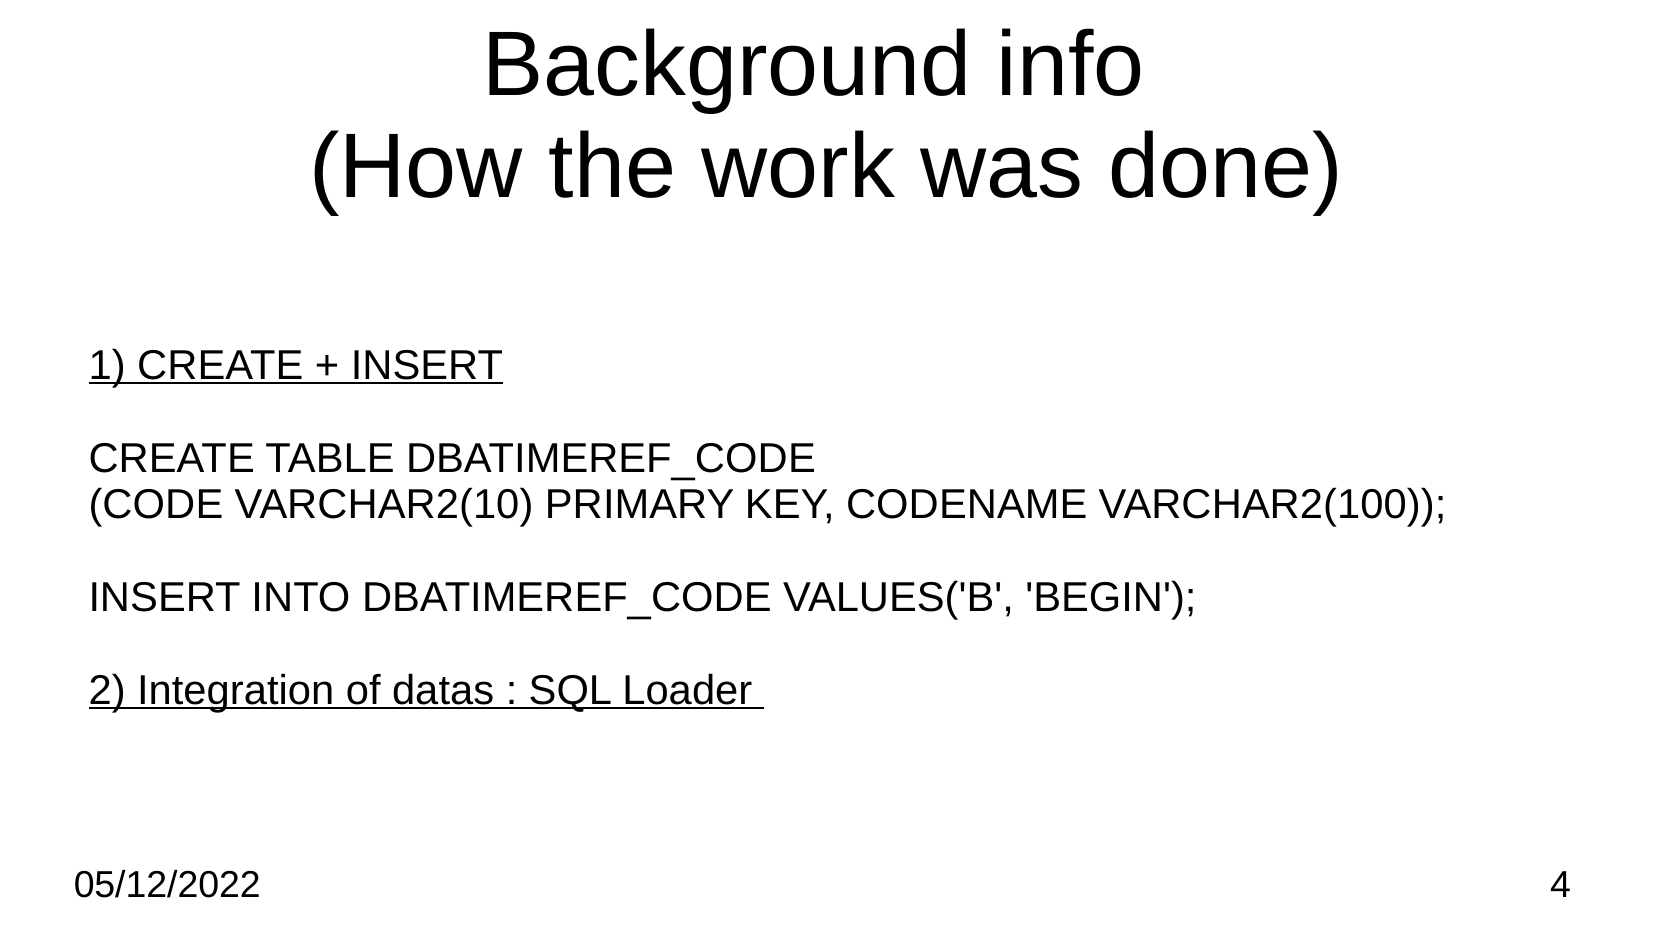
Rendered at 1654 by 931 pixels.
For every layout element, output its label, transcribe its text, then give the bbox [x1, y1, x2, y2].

title Background info (How the work was done) [0, 12, 1654, 218]
text_box 4 [1535, 856, 1625, 916]
subtitle 1) CREATE + INSERT CREATE TABLE DBATIMEREF_CODE (CODE VARCHAR2(10) PRIMARY KEY, CODENAME VARCHAR2(100)); INSERT INTO DBATIMEREF_CODE VALUES('B', 'BEGIN'); 2) Integration of datas : SQL Loader [88, 257, 1577, 798]
text_box 05/12/2022 [59, 856, 296, 916]
